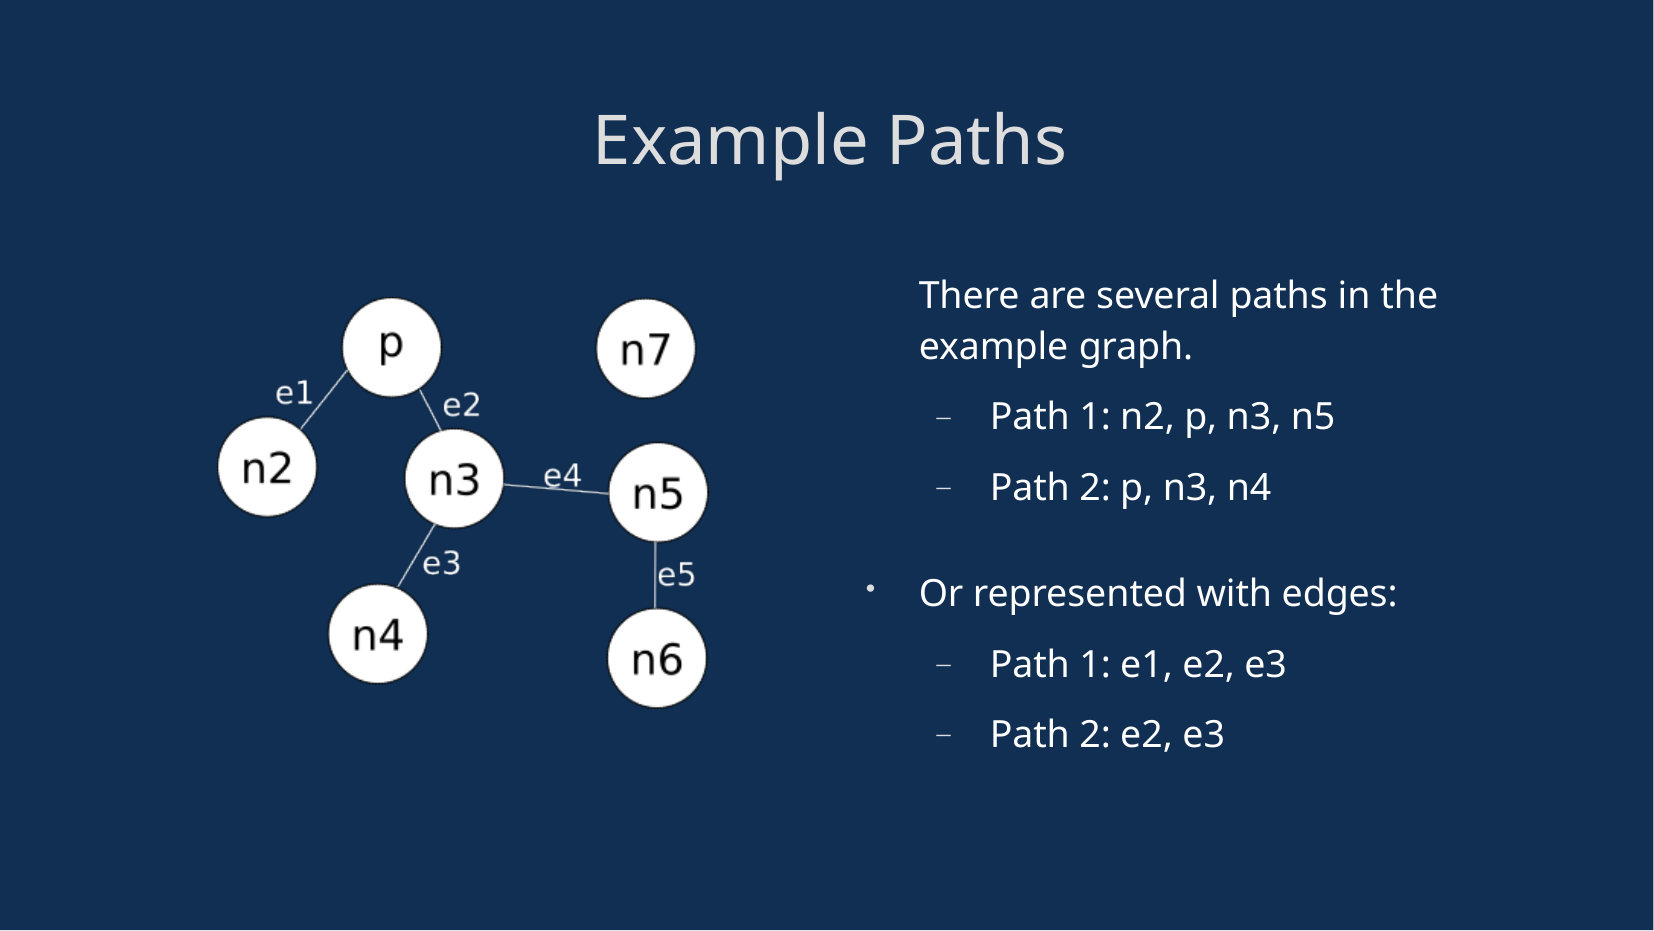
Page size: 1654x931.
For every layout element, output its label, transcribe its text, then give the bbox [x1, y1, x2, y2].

list There are several paths in the example graph. Path 1: n2, p, n3, n5 Path 2: p, n3, n4 Or represented with edges: Path 1: e1, e2, e3 Path 2: e2, e3 [848, 268, 1563, 806]
title Example Paths [97, 56, 1563, 220]
picture [217, 297, 709, 709]
